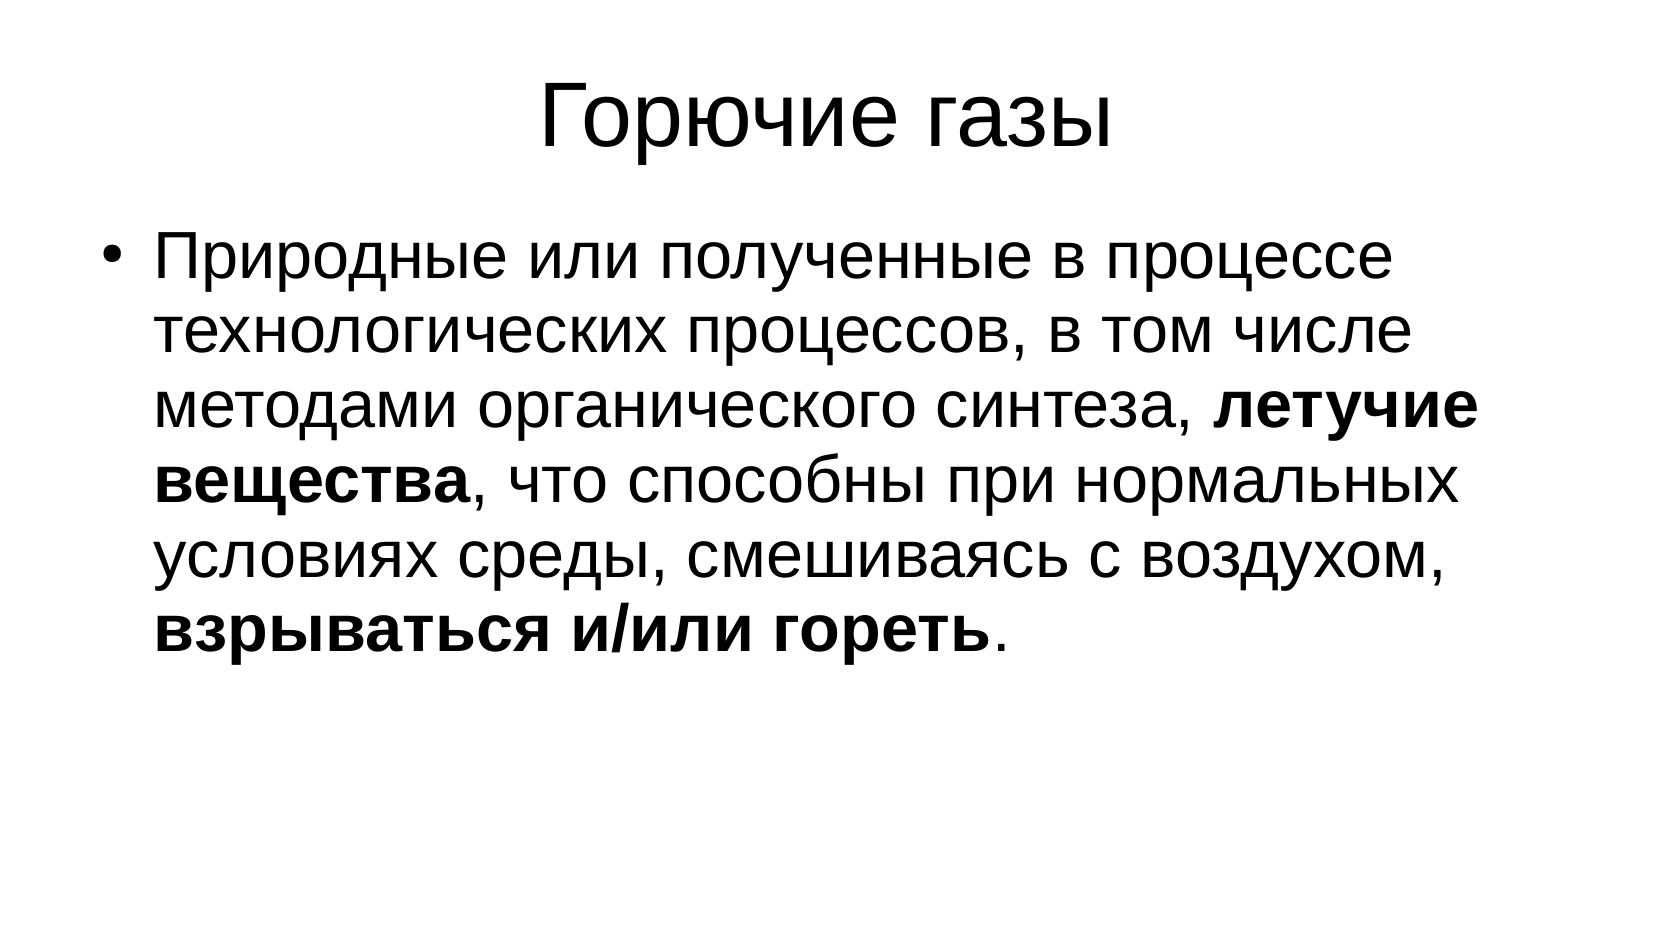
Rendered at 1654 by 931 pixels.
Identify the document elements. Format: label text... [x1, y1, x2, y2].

title Горючие газы [82, 37, 1571, 193]
list Природные или полученные в процессе технологических процессов, в том числе методами органического синтеза, летучие вещества, что способны при нормальных условиях среды, смешиваясь с воздухом, взрываться и/или гореть. [82, 217, 1571, 758]
